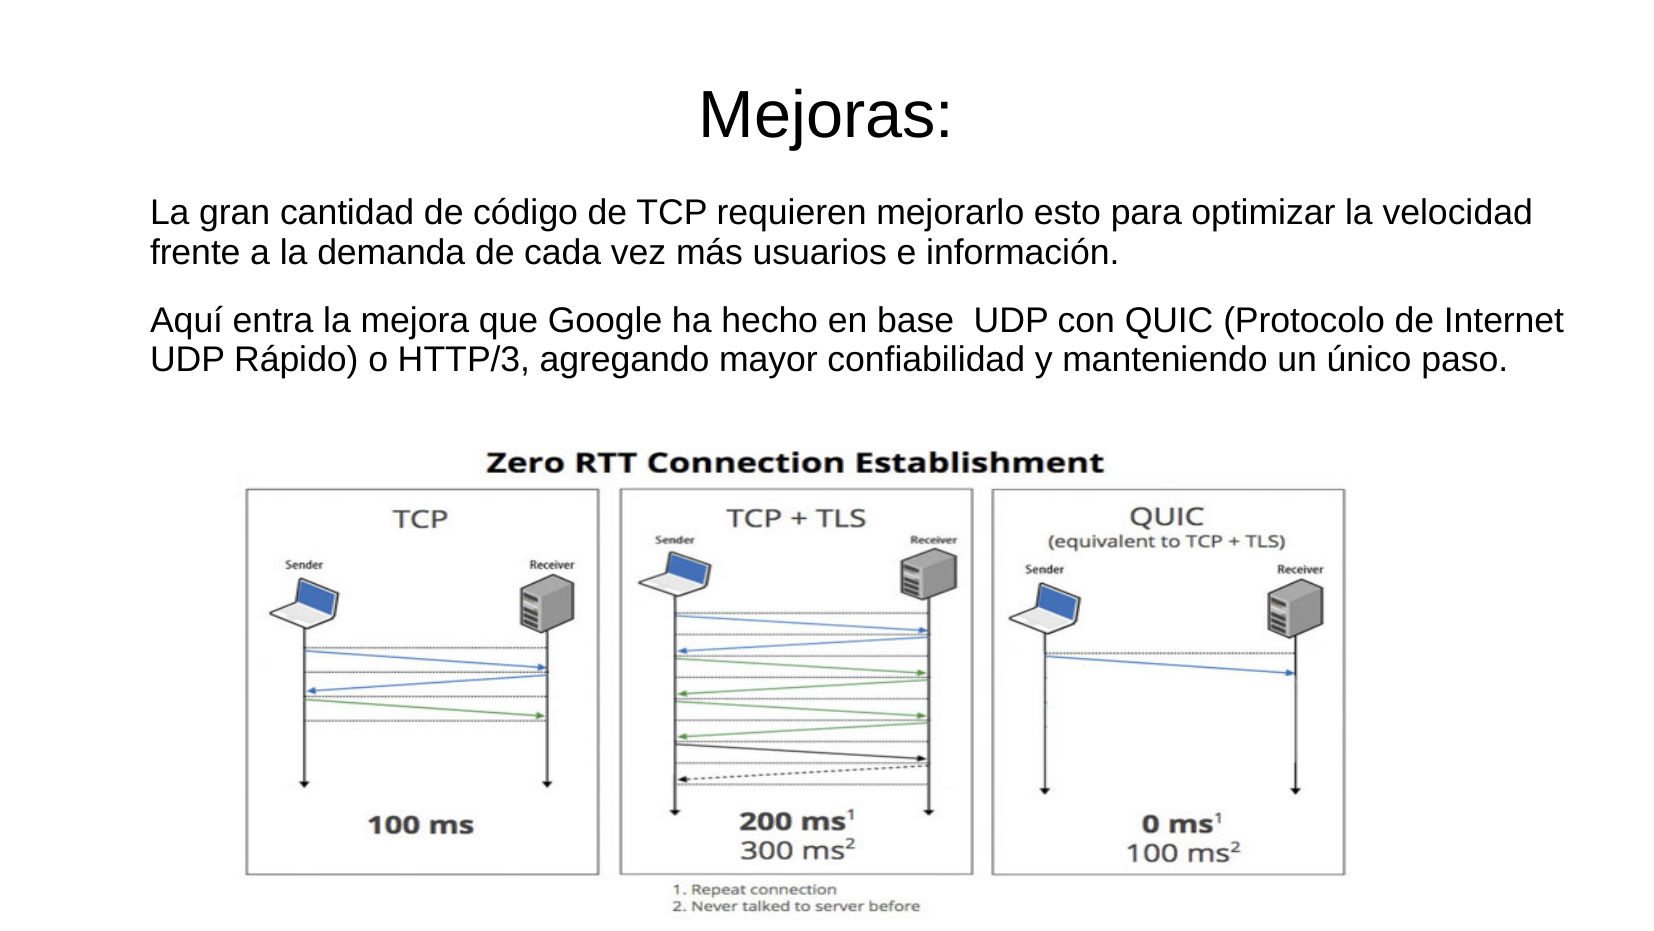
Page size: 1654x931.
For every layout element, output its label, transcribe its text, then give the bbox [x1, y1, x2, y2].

list La gran cantidad de código de TCP requieren mejorarlo esto para optimizar la velocidad frente a la demanda de cada vez más usuarios e información. Aquí entra la mejora que Google ha hecho en base UDP con QUIC (Protocolo de Internet UDP Rápido) o HTTP/3, agregando mayor confiabilidad y manteniendo un único paso. [82, 192, 1571, 418]
picture [236, 449, 1359, 920]
title Mejoras: [82, 37, 1571, 192]
